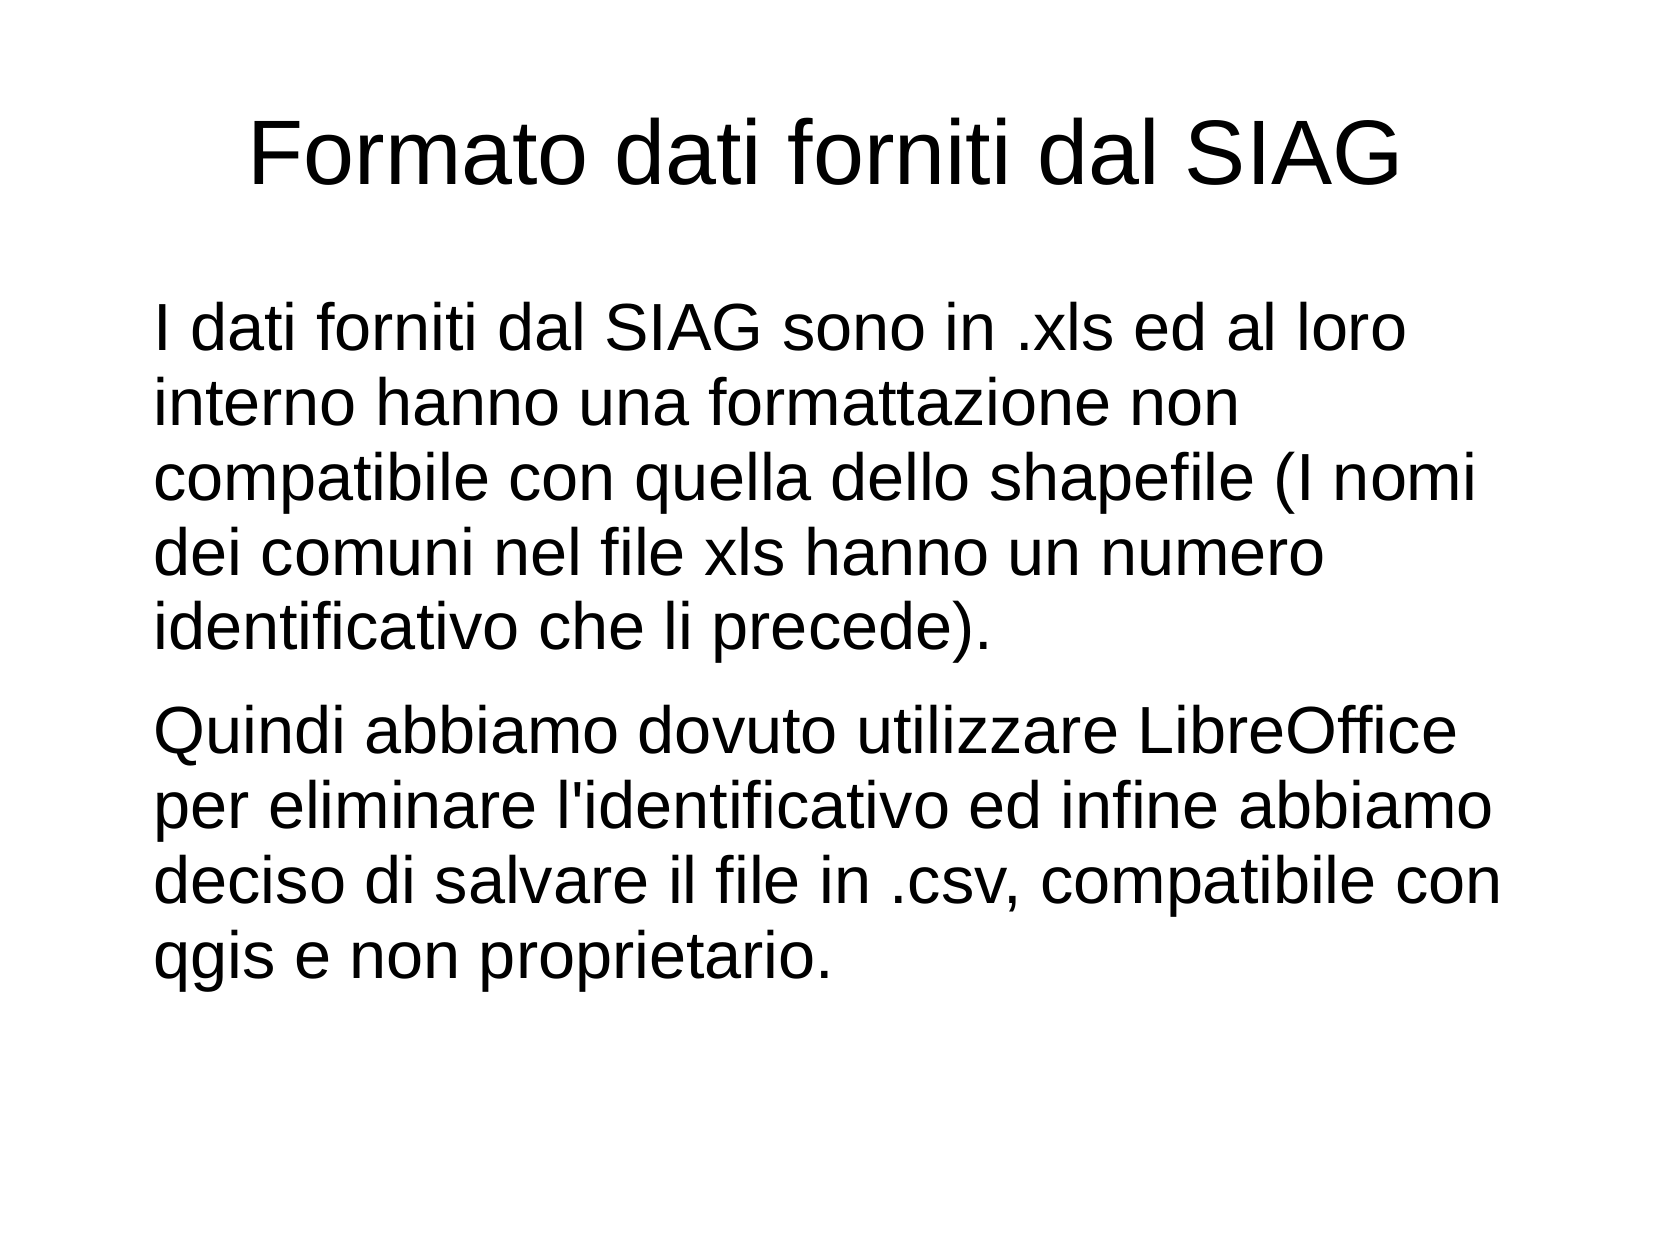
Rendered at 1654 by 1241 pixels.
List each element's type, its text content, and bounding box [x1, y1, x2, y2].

list I dati forniti dal SIAG sono in .xls ed al loro interno hanno una formattazione non compatibile con quella dello shapefile (I nomi dei comuni nel file xls hanno un numero identificativo che li precede). Quindi abbiamo dovuto utilizzare LibreOffice per eliminare l'identificativo ed infine abbiamo deciso di salvare il file in .csv, compatibile con qgis e non proprietario. [82, 290, 1571, 1010]
title Formato dati forniti dal SIAG [82, 49, 1571, 257]
